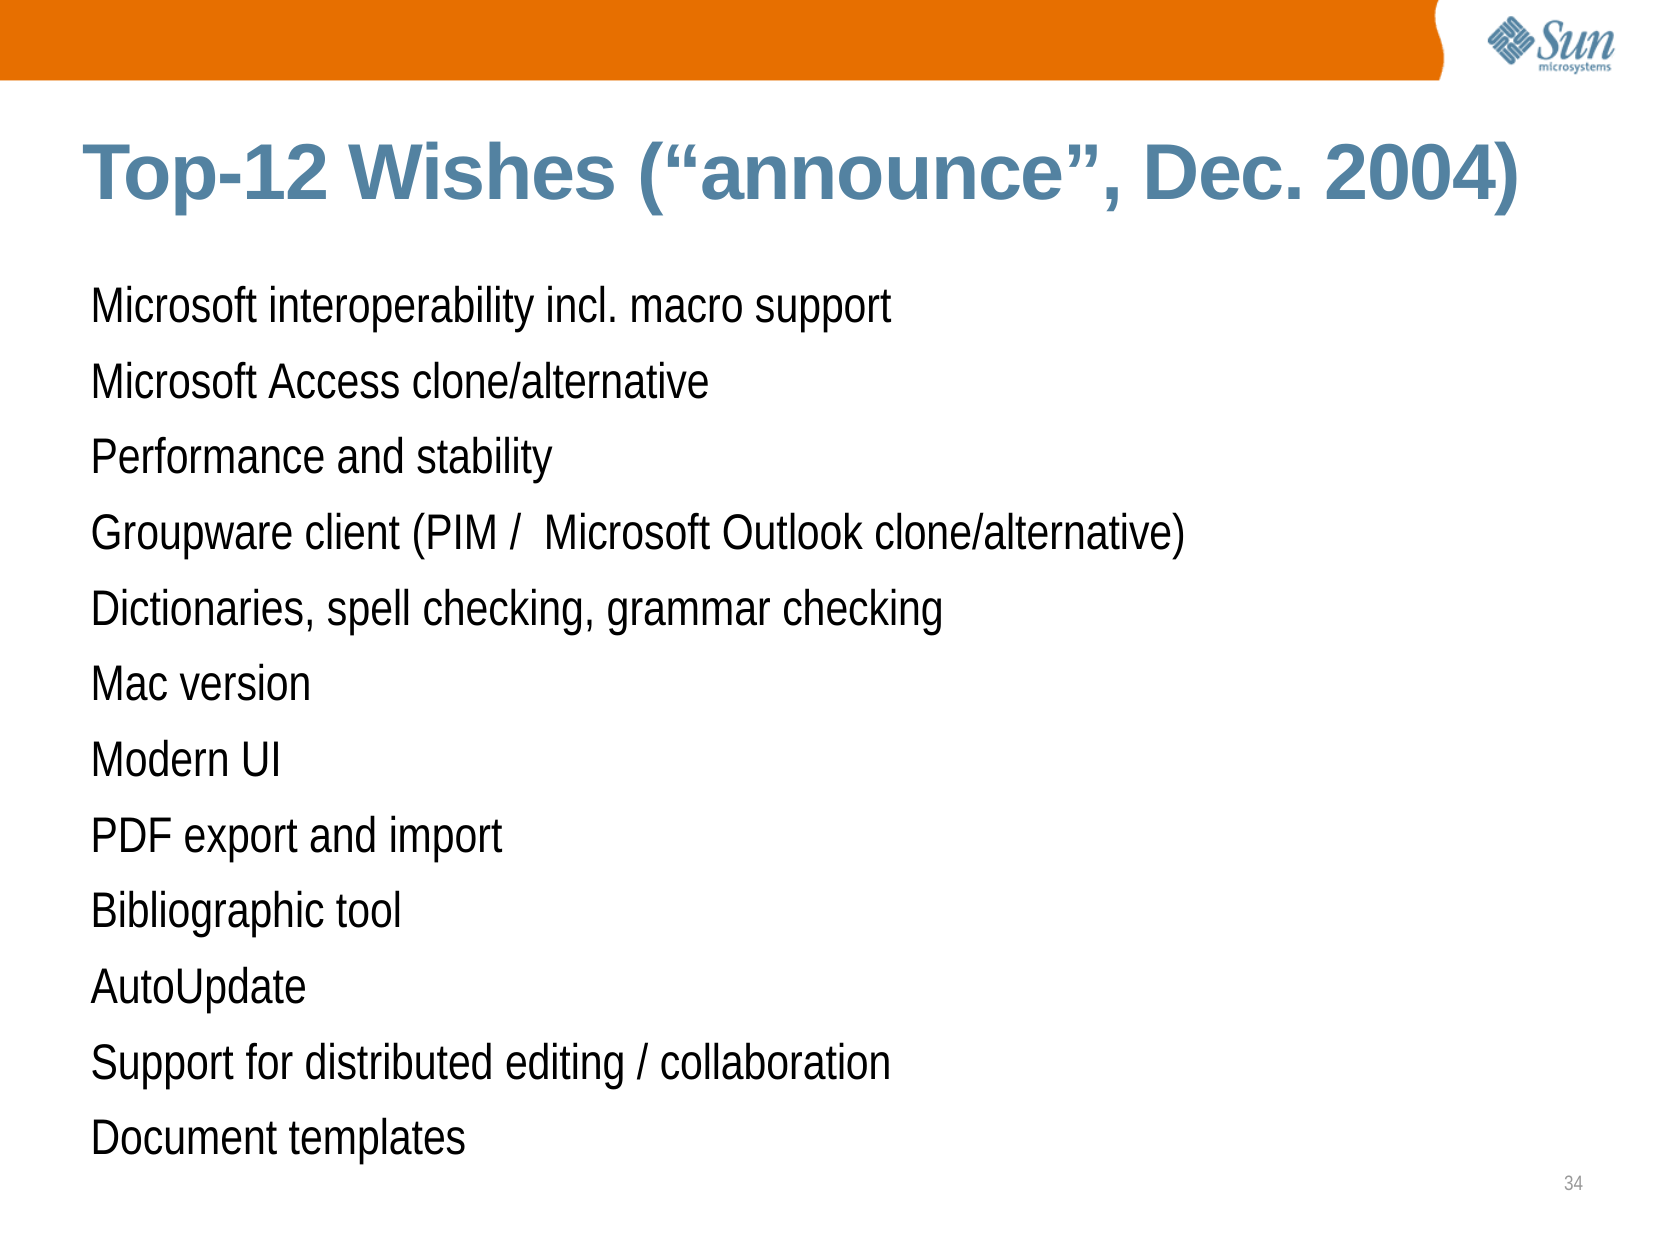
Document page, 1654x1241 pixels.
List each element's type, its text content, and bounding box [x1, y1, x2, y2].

picture [0, 0, 1654, 83]
list Microsoft interoperability incl. macro support Microsoft Access clone/alternative Performance and stability Groupware client (PIM / Microsoft Outlook clone/alternative) Dictionaries, spell checking, grammar checking Mac version Modern UI PDF export and import Bibliographic tool AutoUpdate Support for distributed editing / collaboration Document templates [71, 283, 1545, 1166]
title Top-12 Wishes (“announce”, Dec. 2004) [82, 135, 1585, 251]
